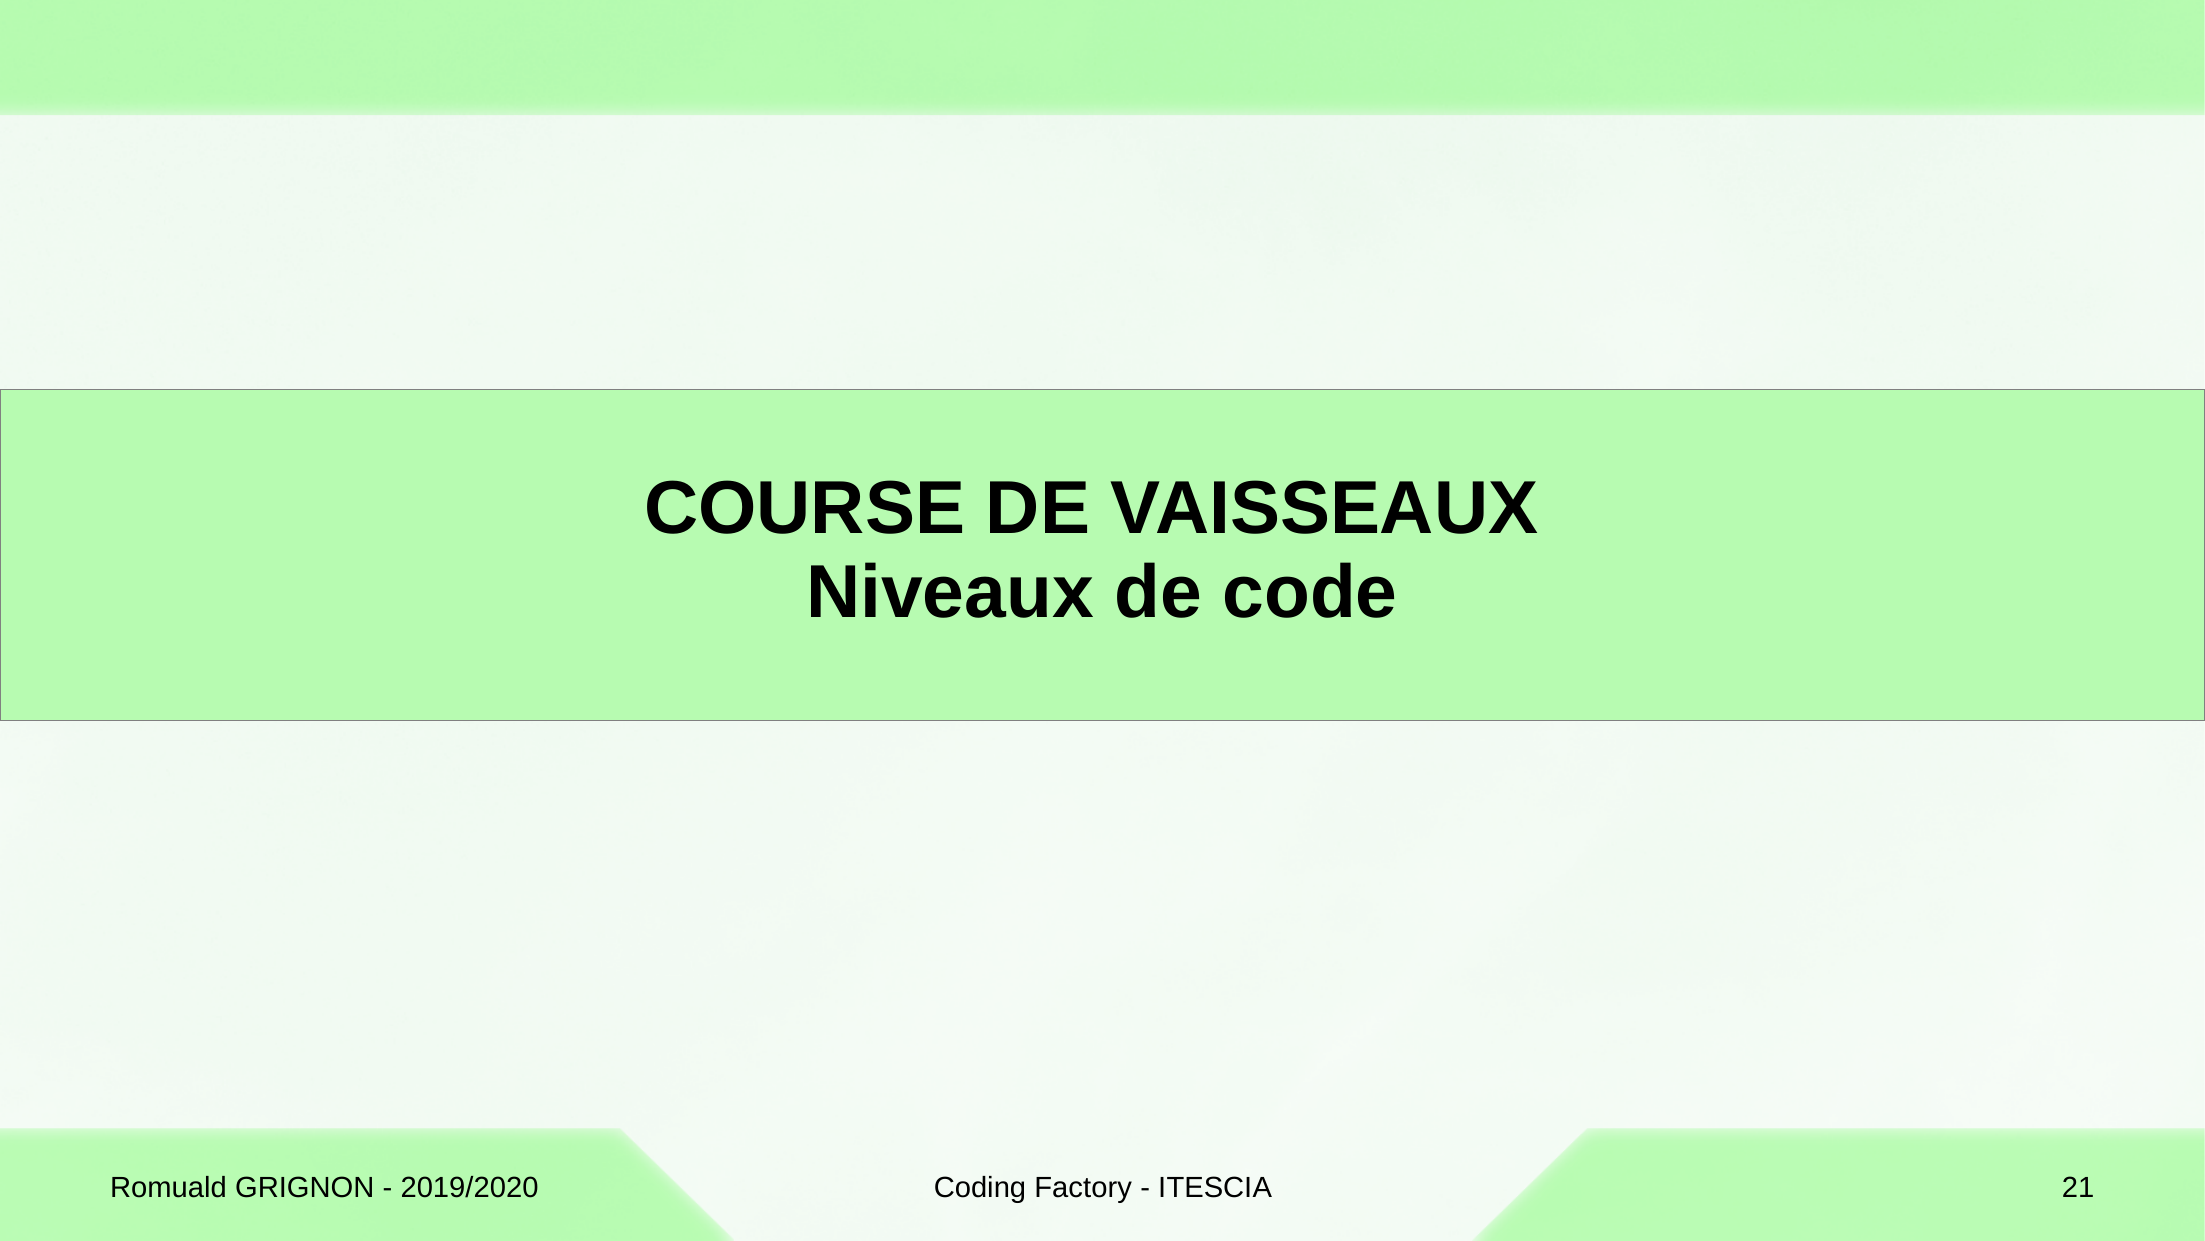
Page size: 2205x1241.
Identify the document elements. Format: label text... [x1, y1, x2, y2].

text_box [2095, 389, 2205, 721]
text_box [0, 389, 110, 721]
picture [0, 721, 2205, 1241]
subtitle COURSE DE VAISSEAUX Niveaux de code [110, 108, 2095, 1168]
picture [0, 0, 2205, 389]
